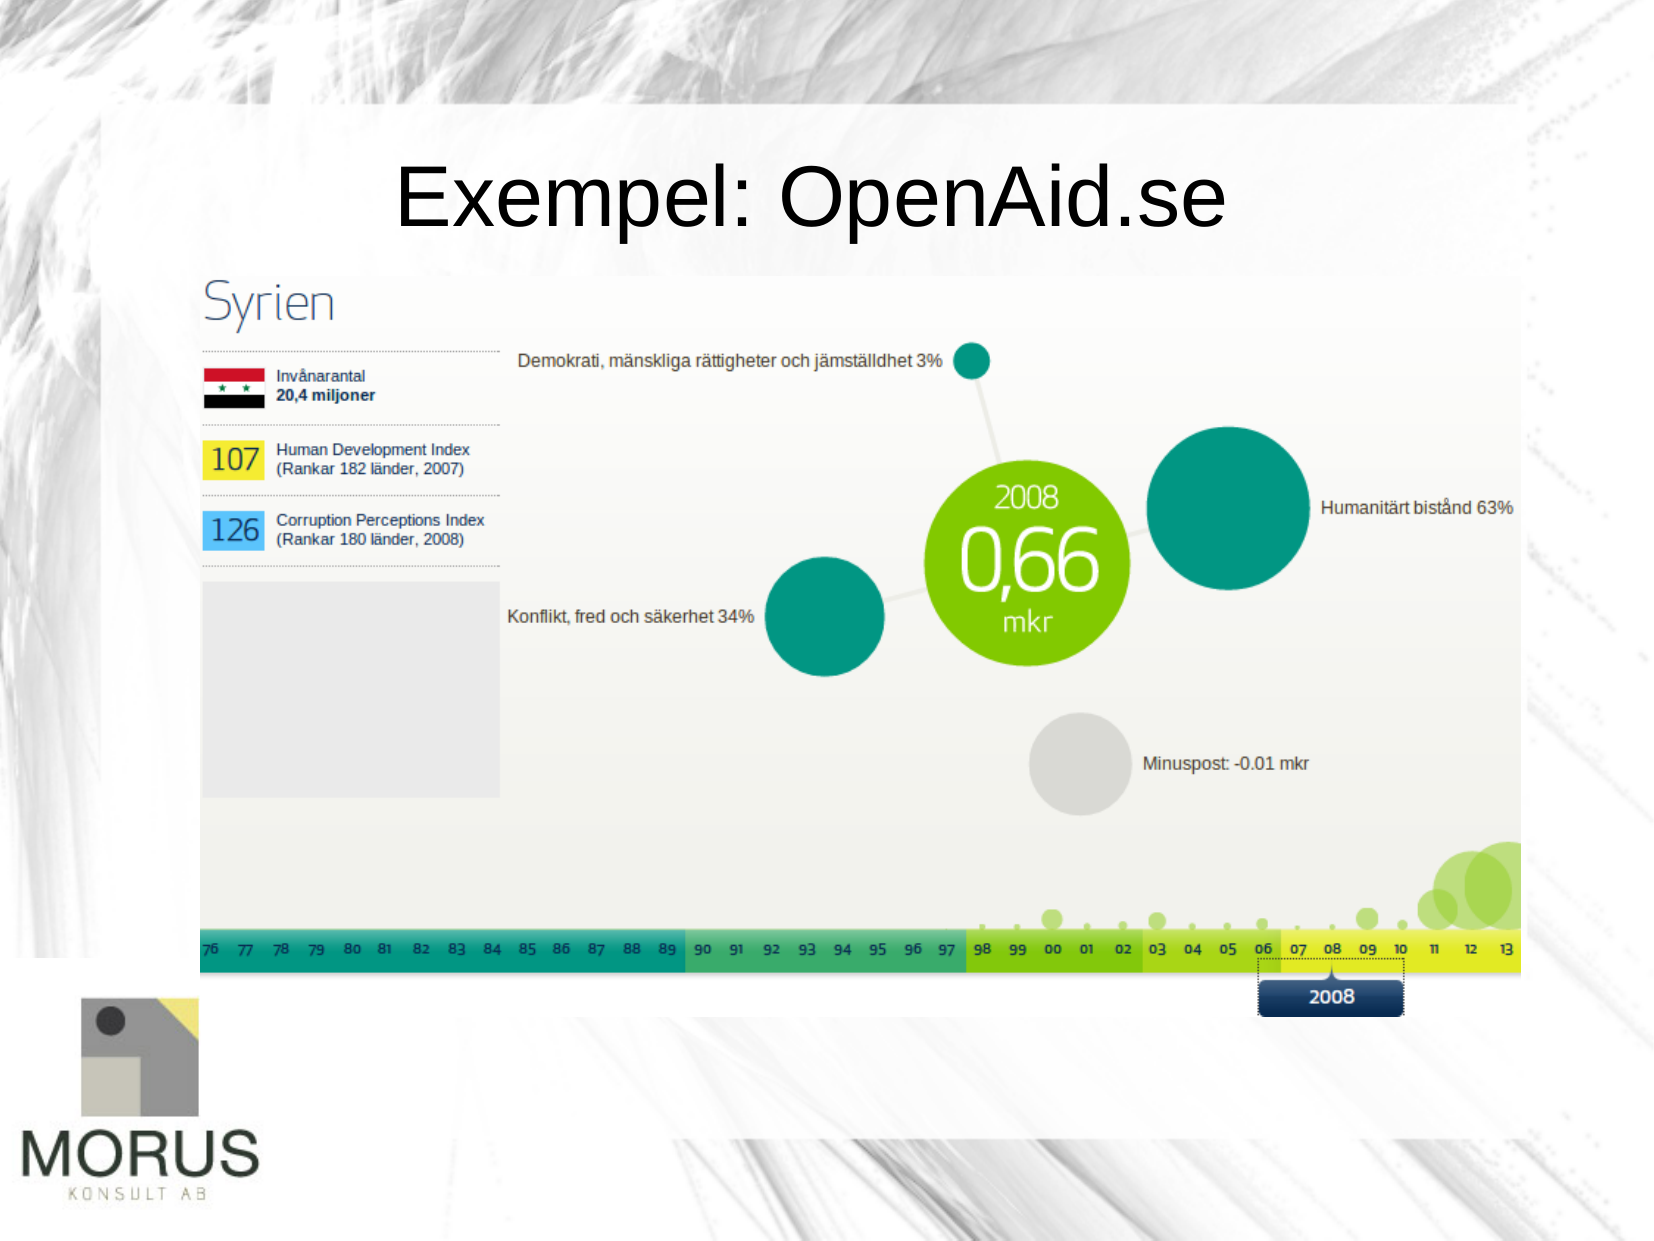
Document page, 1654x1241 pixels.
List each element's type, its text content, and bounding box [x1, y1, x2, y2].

picture [0, 0, 1654, 1241]
title Exempel: OpenAid.se [118, 112, 1506, 281]
